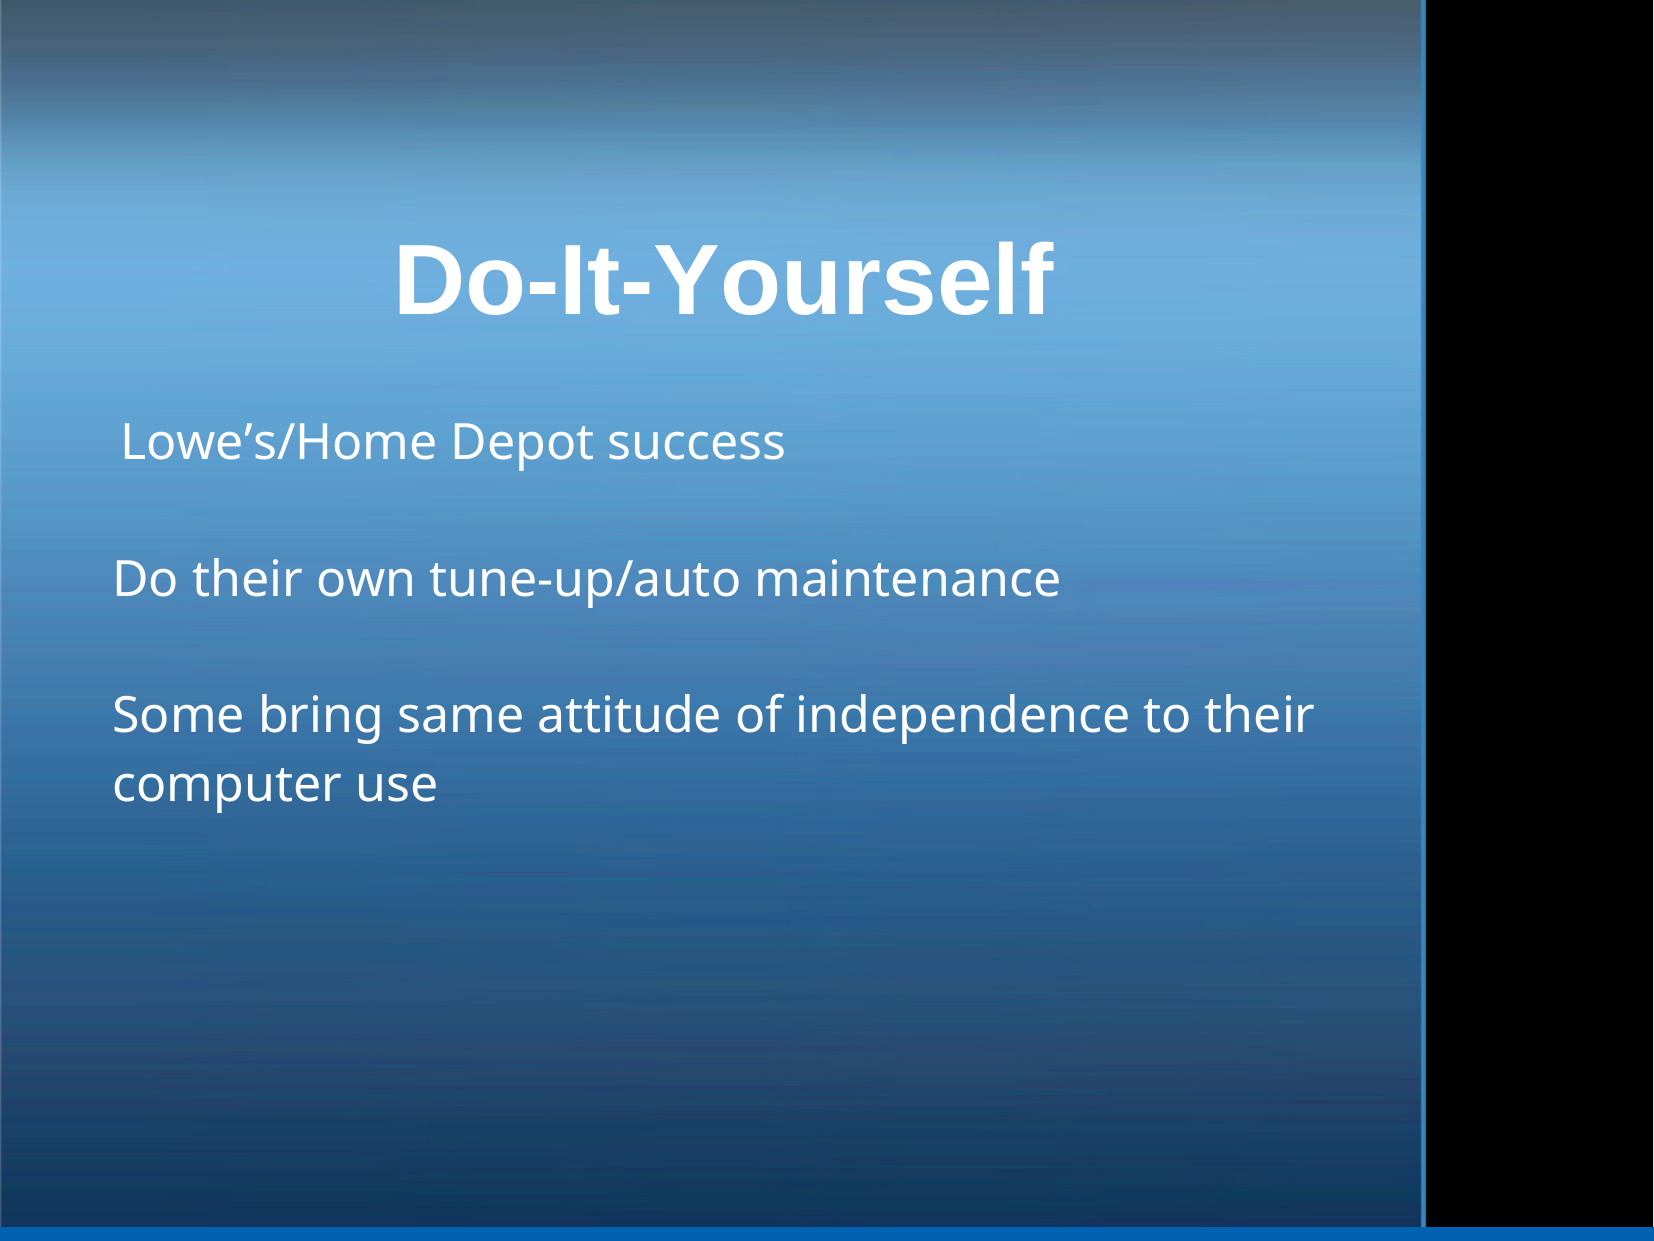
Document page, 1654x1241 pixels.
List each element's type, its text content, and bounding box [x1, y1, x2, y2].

title Lowe’s/Home Depot success Do their own tune-up/auto maintenance Some bring same attitude of independence to their computer use [112, 359, 1351, 863]
picture [0, 0, 1654, 1227]
title Do-It-Yourself [0, 176, 1448, 384]
